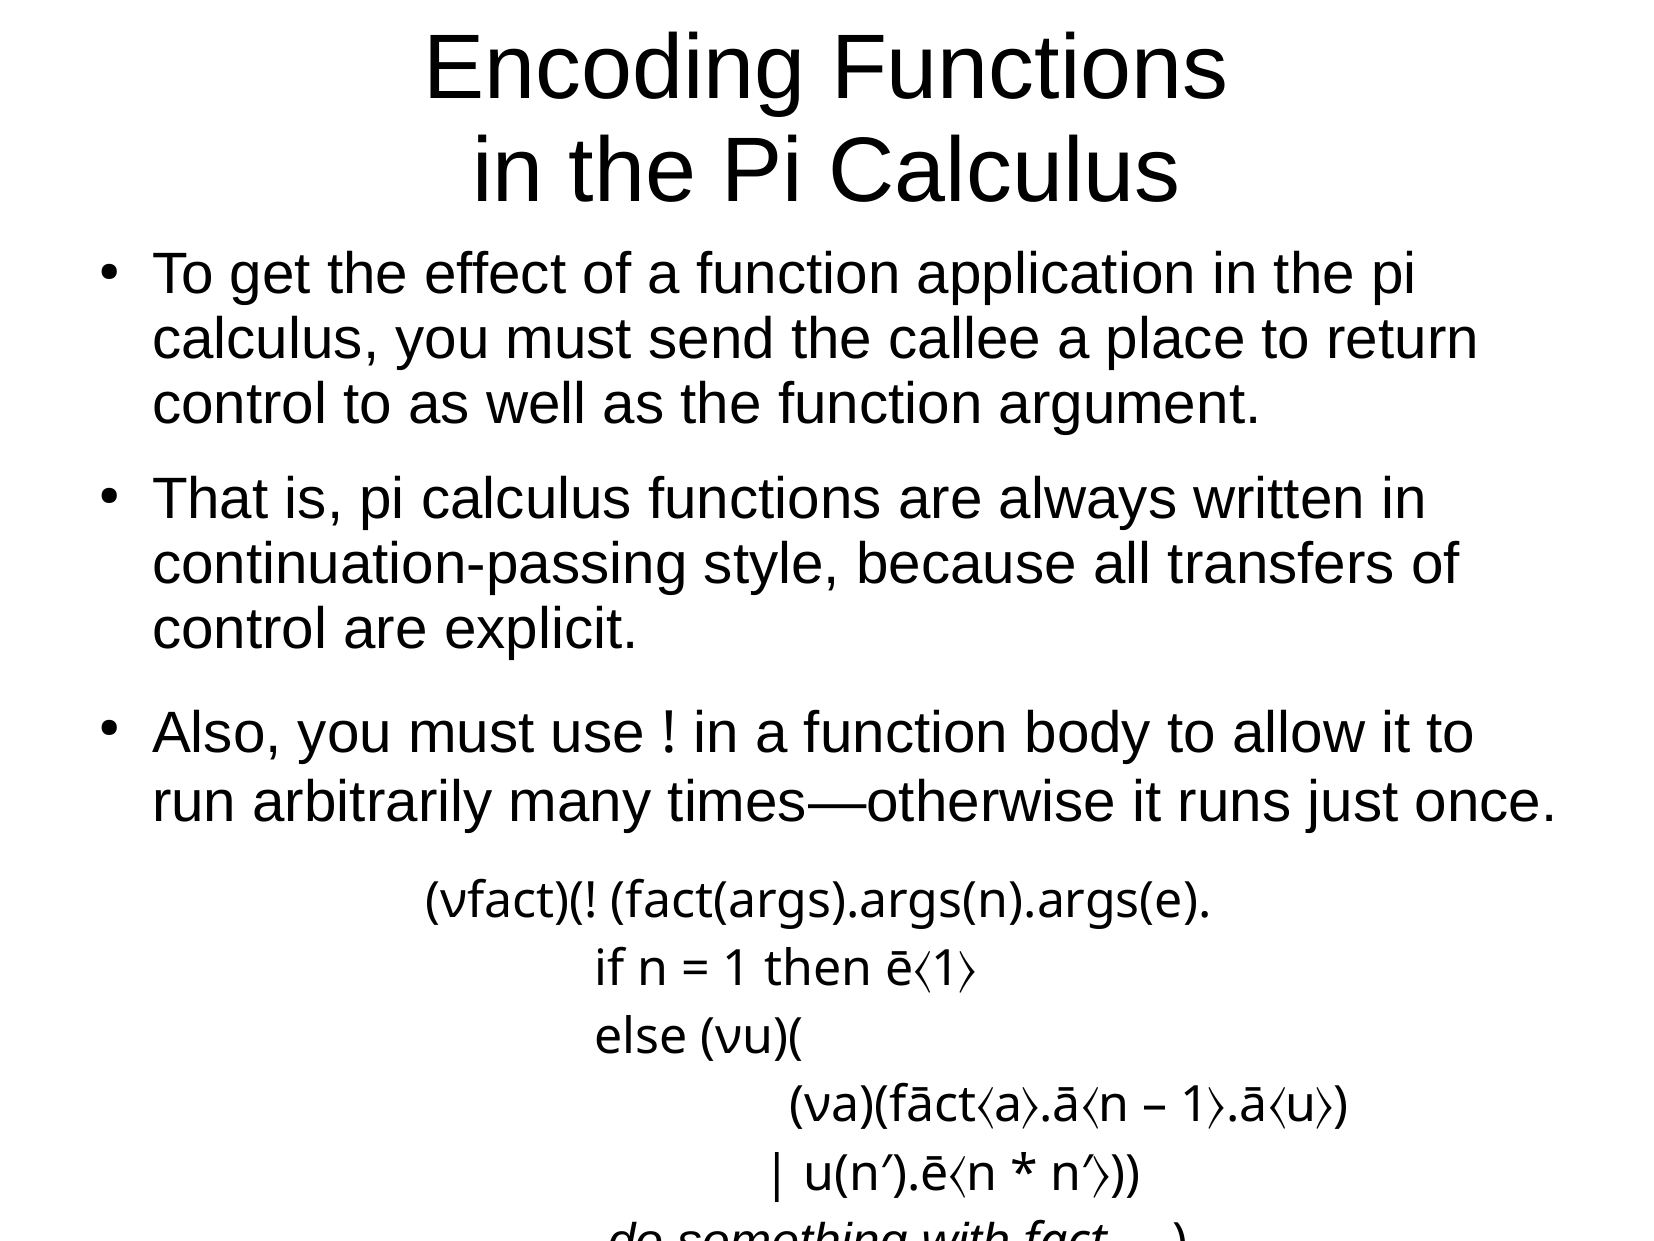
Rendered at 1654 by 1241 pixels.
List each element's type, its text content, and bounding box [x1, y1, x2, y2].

title Encoding Functions in the Pi Calculus [82, 15, 1571, 223]
list To get the effect of a function application in the pi calculus, you must send the callee a place to return control to as well as the function argument. That is, pi calculus functions are always written in continuation-passing style, because all transfers of control are explicit. Also, you must use ! in a function body to allow it to run arbitrarily many times—otherwise it runs just once. (νfact)(! (fact(args).args(n).args(e). if n = 1 then ē〈1〉 else (νu)( (νa)(fāct〈a〉.ā〈n – 1〉.ā〈u〉) | u(n′).ē〈n * n′〉)) … do something with fact … ) [81, 240, 1570, 1219]
